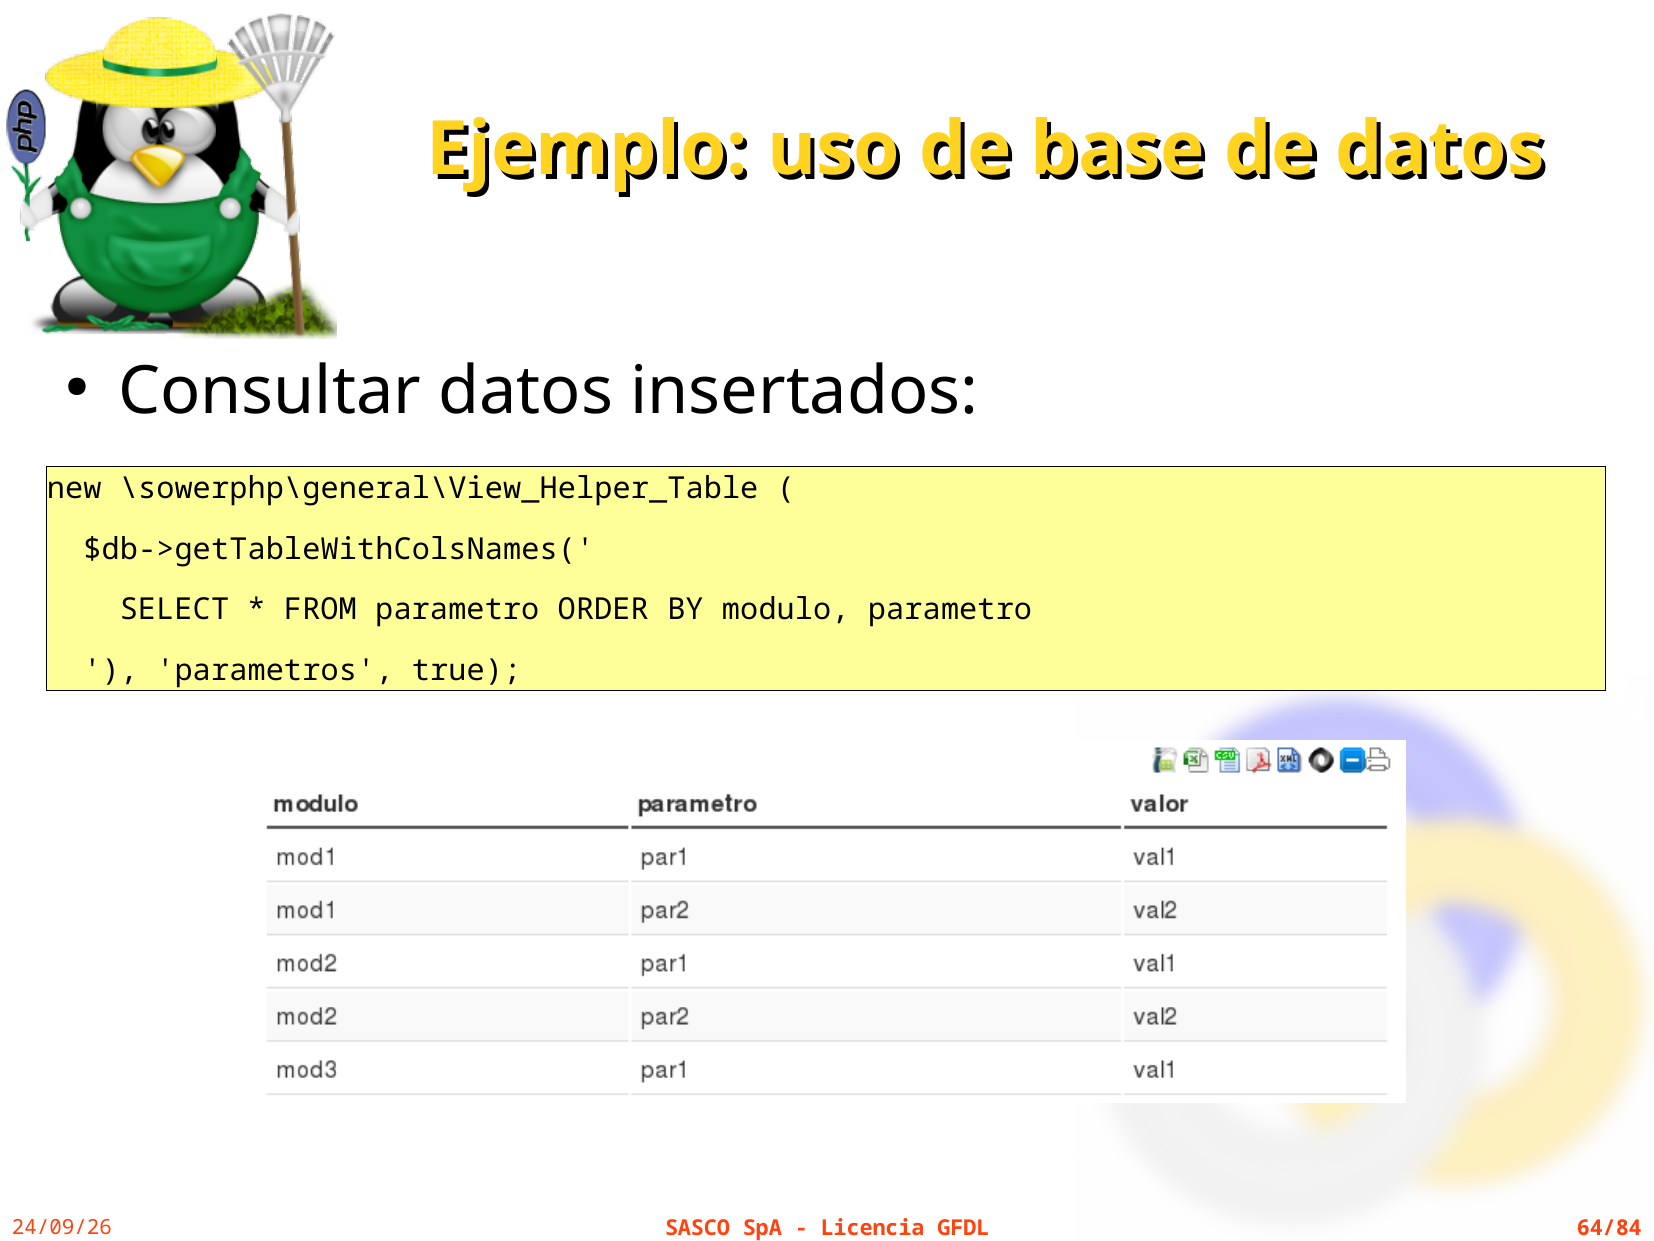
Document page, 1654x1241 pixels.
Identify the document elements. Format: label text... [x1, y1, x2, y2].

title Ejemplo: uso de base de datos [366, 35, 1607, 257]
list Consultar datos insertados: [47, 342, 1607, 1062]
picture [4, 5, 337, 339]
picture [250, 657, 1654, 1241]
list new \sowerphp\general\View_Helper_Table ( $db->getTableWithColsNames(' SELECT * FROM parametro ORDER BY modulo, parametro '), 'parametros', true); [46, 466, 1606, 691]
